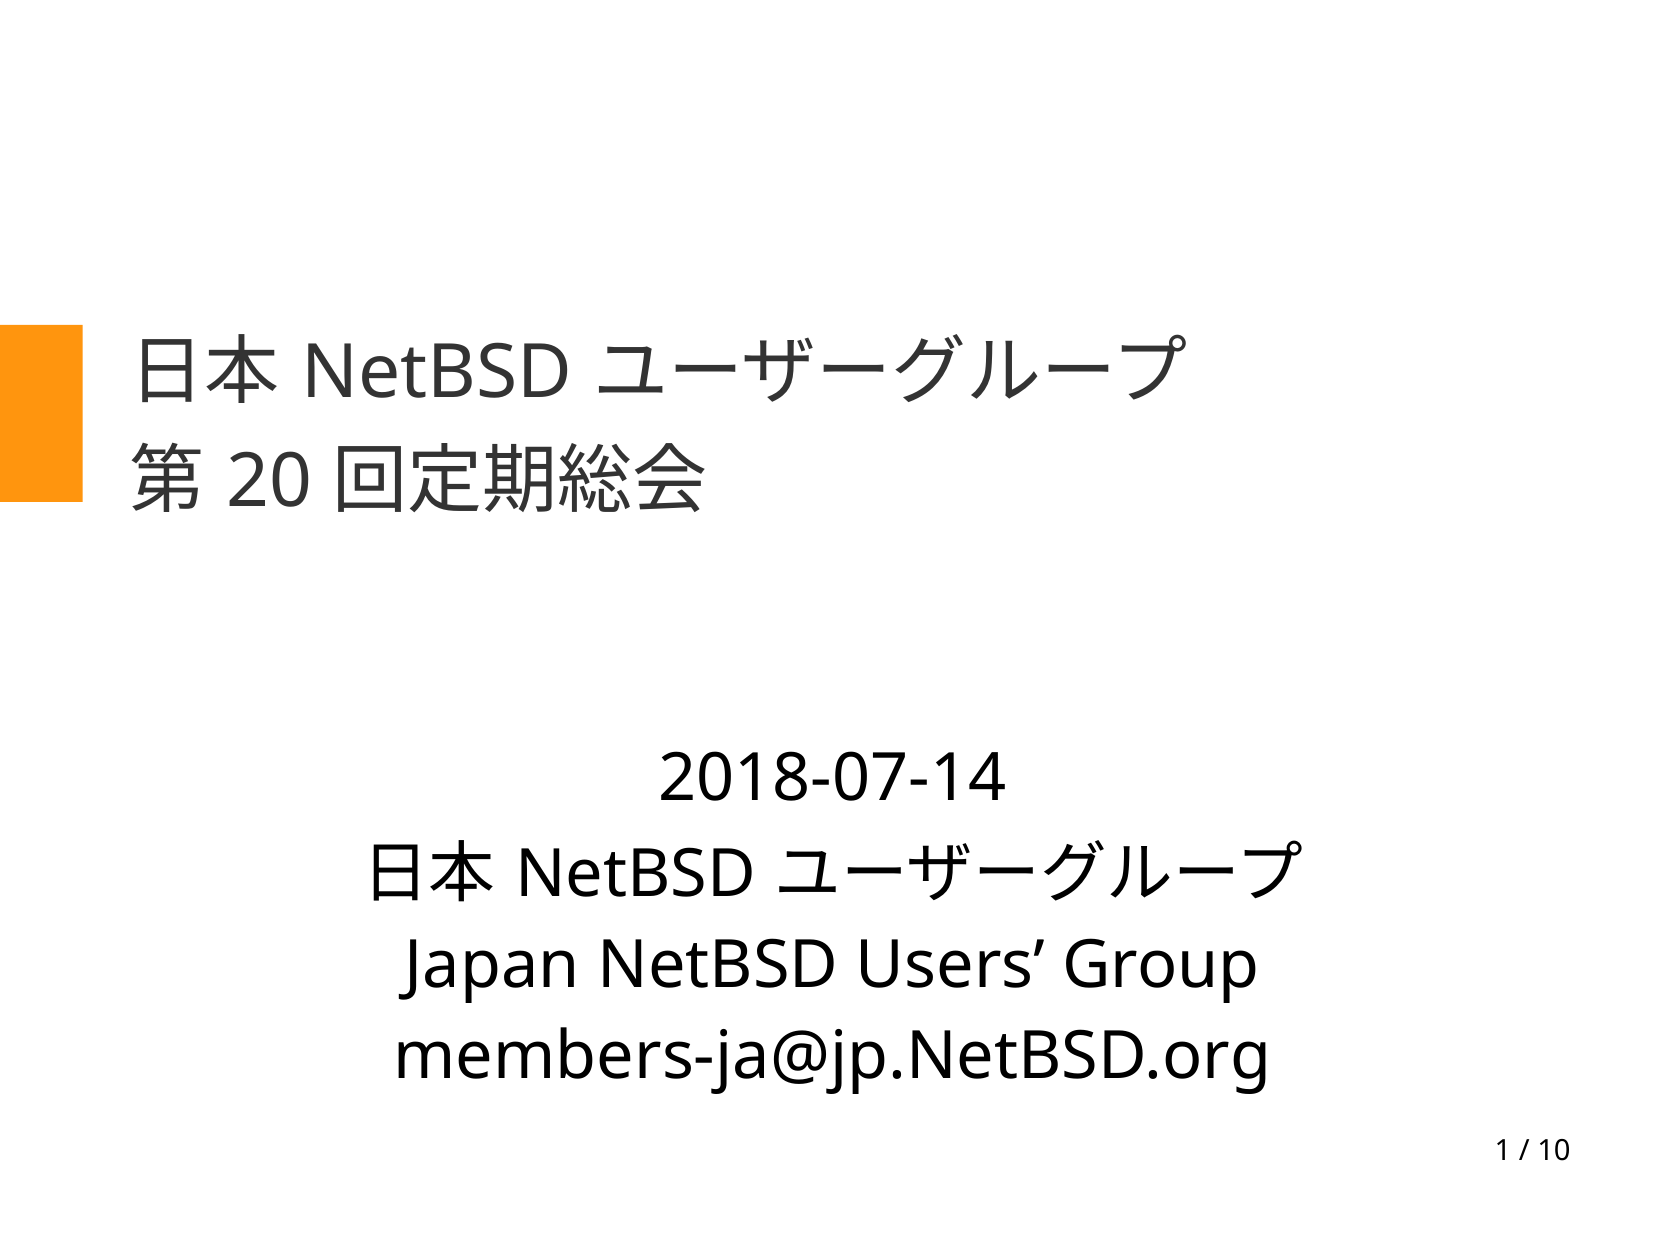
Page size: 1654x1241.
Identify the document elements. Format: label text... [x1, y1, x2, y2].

title 日本NetBSDユーザーグループ 第20回定期総会 [129, 283, 1536, 556]
subtitle 2018-07-14 日本NetBSDユーザーグループ Japan NetBSD Users’ Group members-ja@jp.NetBSD.org [129, 696, 1536, 1130]
